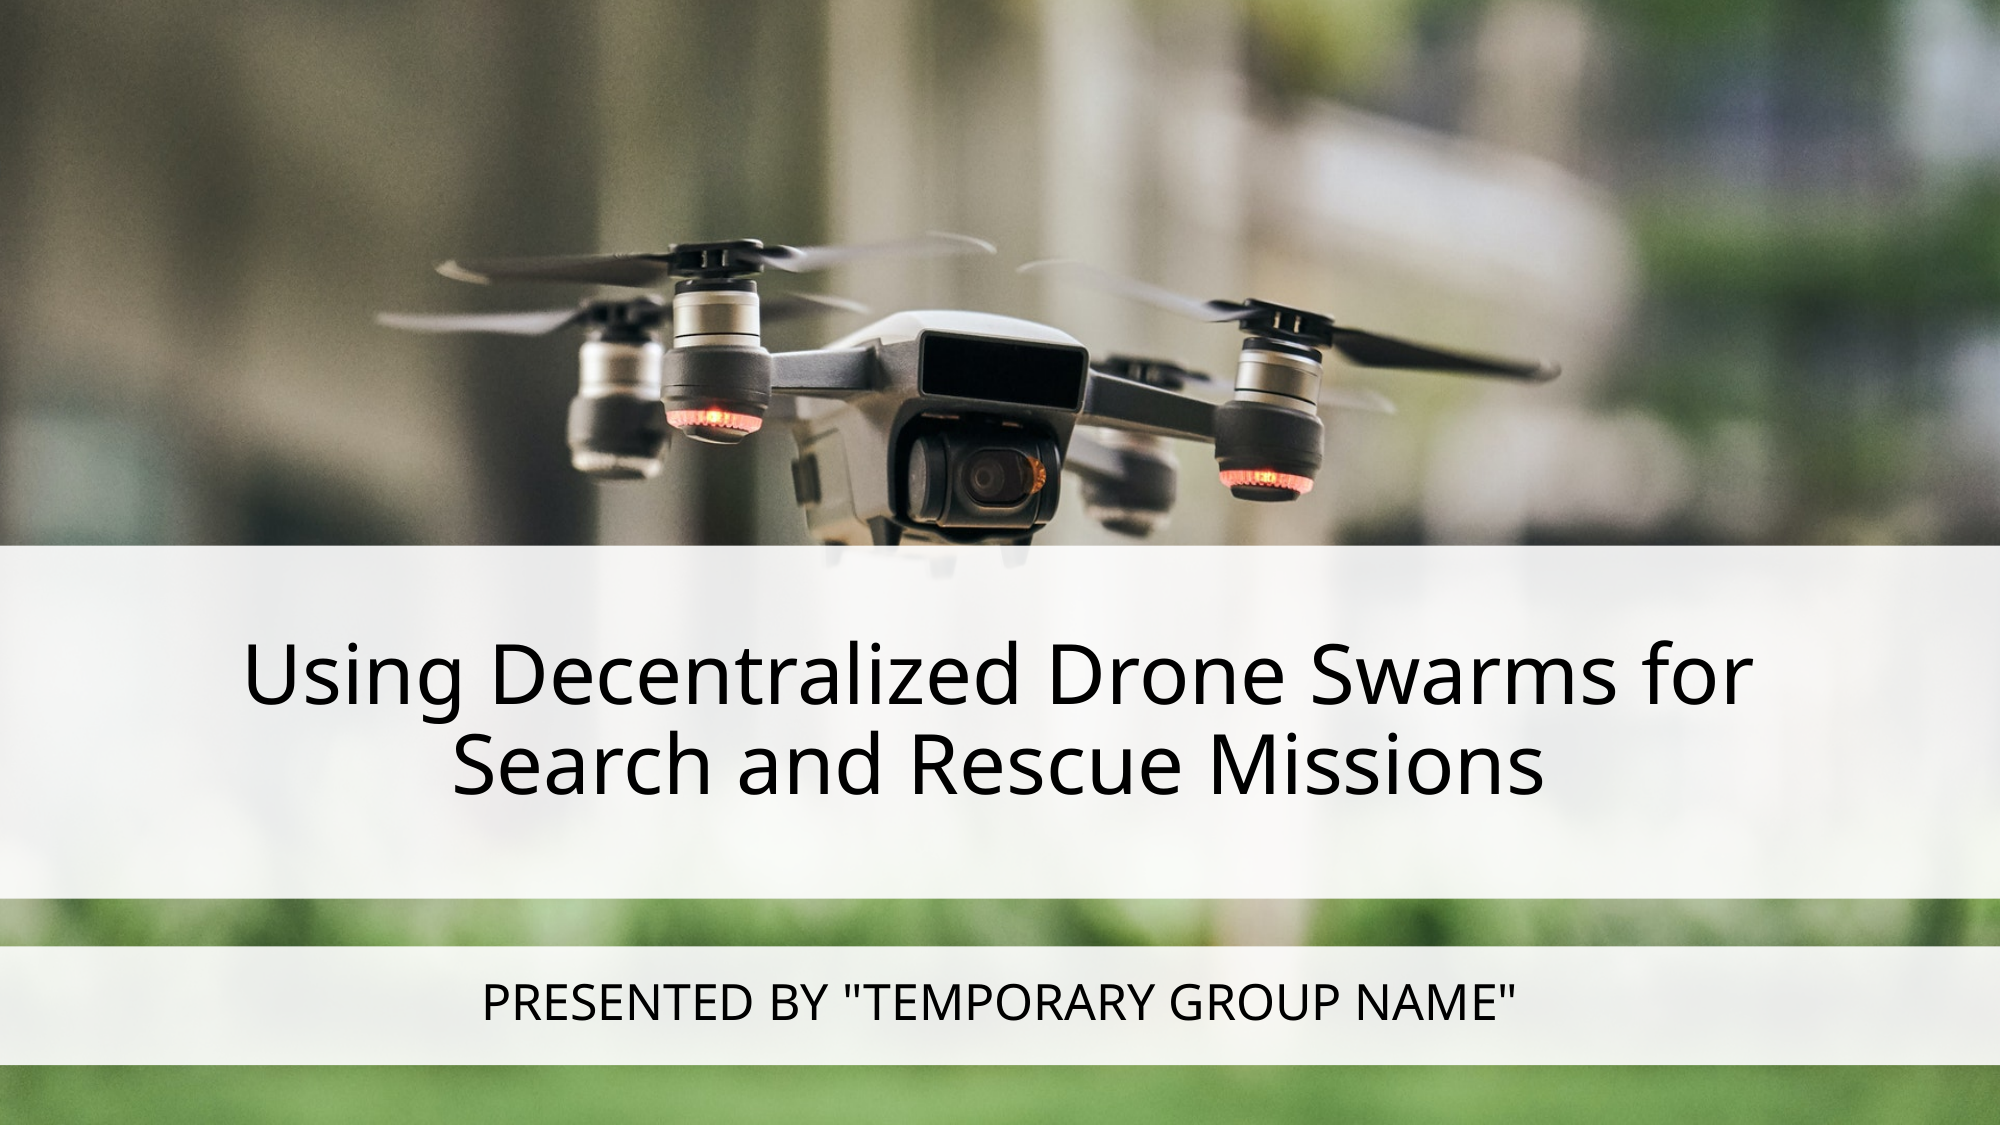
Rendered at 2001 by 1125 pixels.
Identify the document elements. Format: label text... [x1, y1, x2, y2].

picture [0, 1066, 2000, 1125]
picture [0, 899, 2000, 946]
text_box [0, 946, 2000, 1066]
picture [0, 0, 2000, 545]
text_box Using Decentralized Drone Swarms for Search and Rescue Missions [209, 625, 1789, 723]
text_box PRESENTED BY "TEMPORARY GROUP NAME" [249, 969, 1750, 1089]
text_box [0, 545, 2000, 899]
